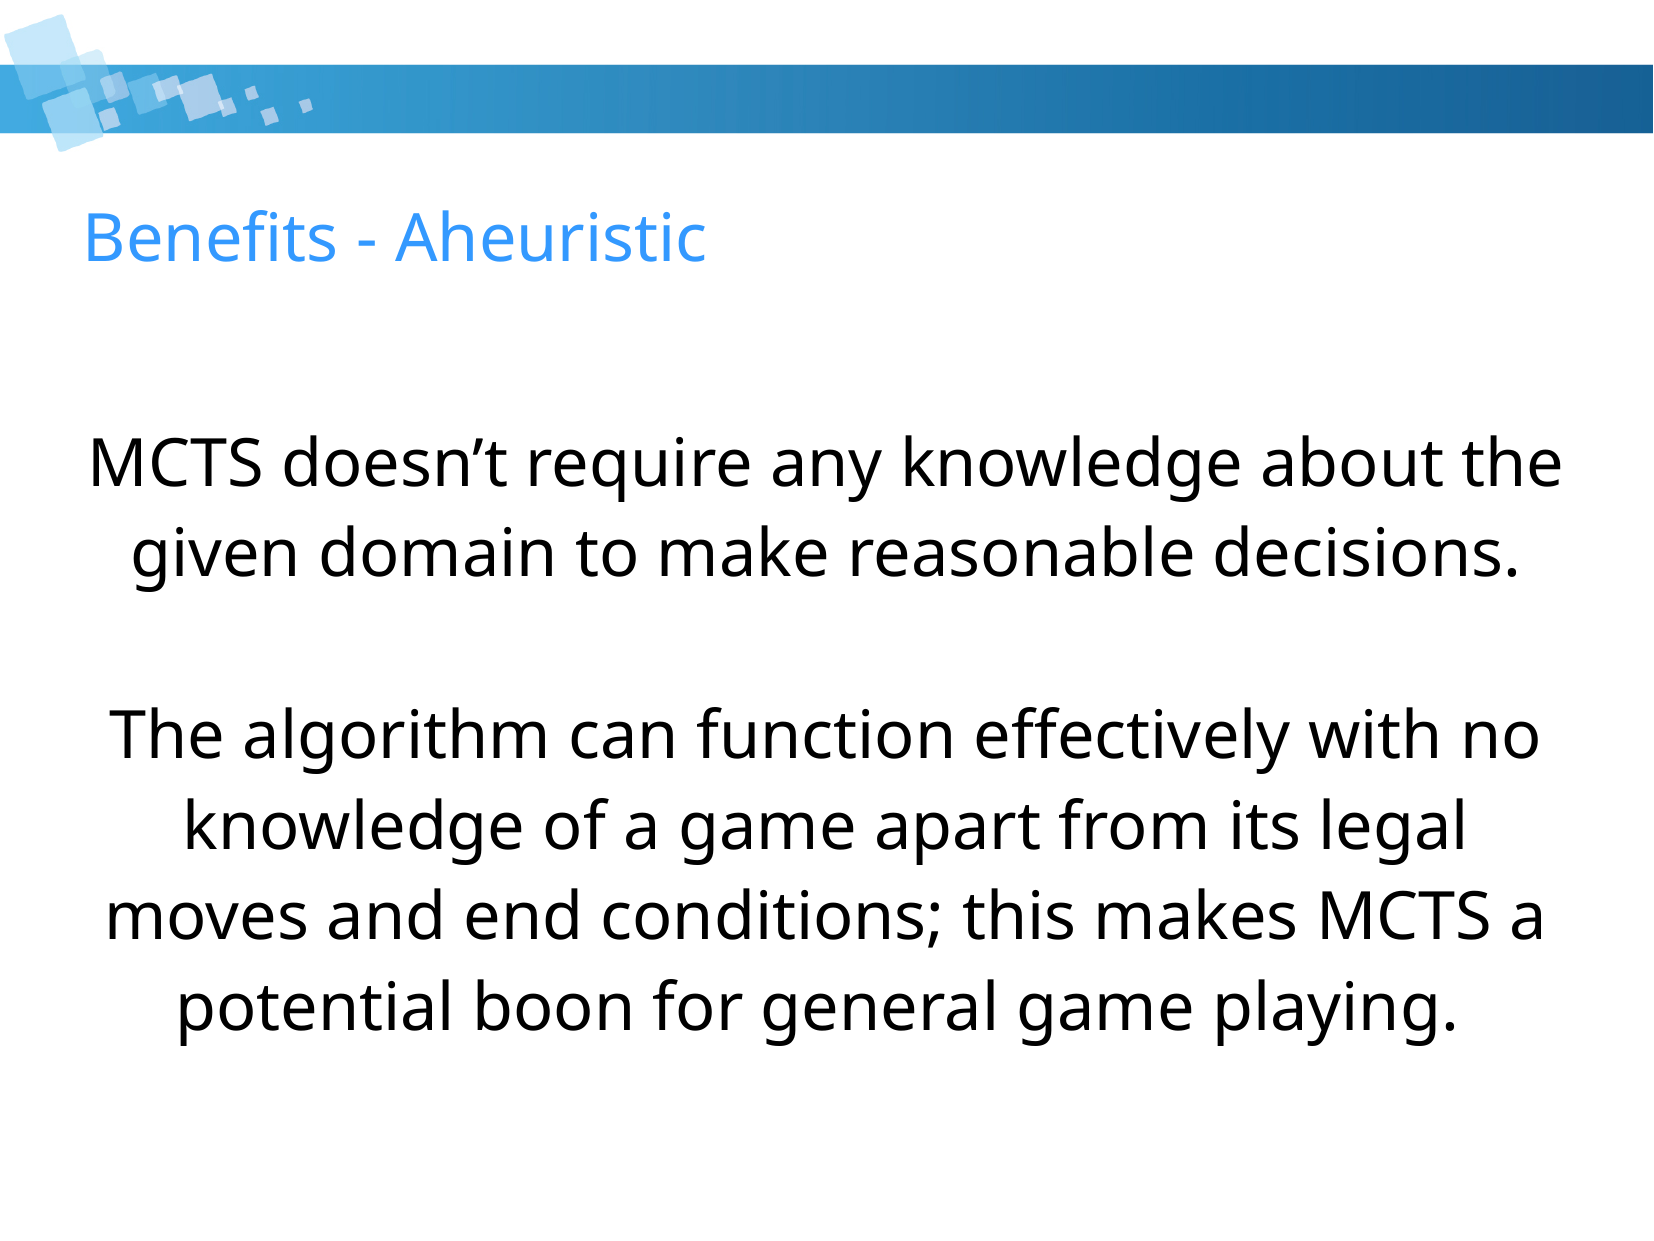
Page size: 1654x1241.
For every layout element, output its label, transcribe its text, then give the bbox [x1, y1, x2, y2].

title Benefits - Aheuristic [82, 132, 1571, 340]
picture [0, 0, 1653, 1238]
subtitle MCTS doesn’t require any knowledge about the given domain to make reasonable decisions. The algorithm can function effectively with no knowledge of a game apart from its legal moves and end conditions; this makes MCTS a potential boon for general game playing. [82, 354, 1571, 1111]
